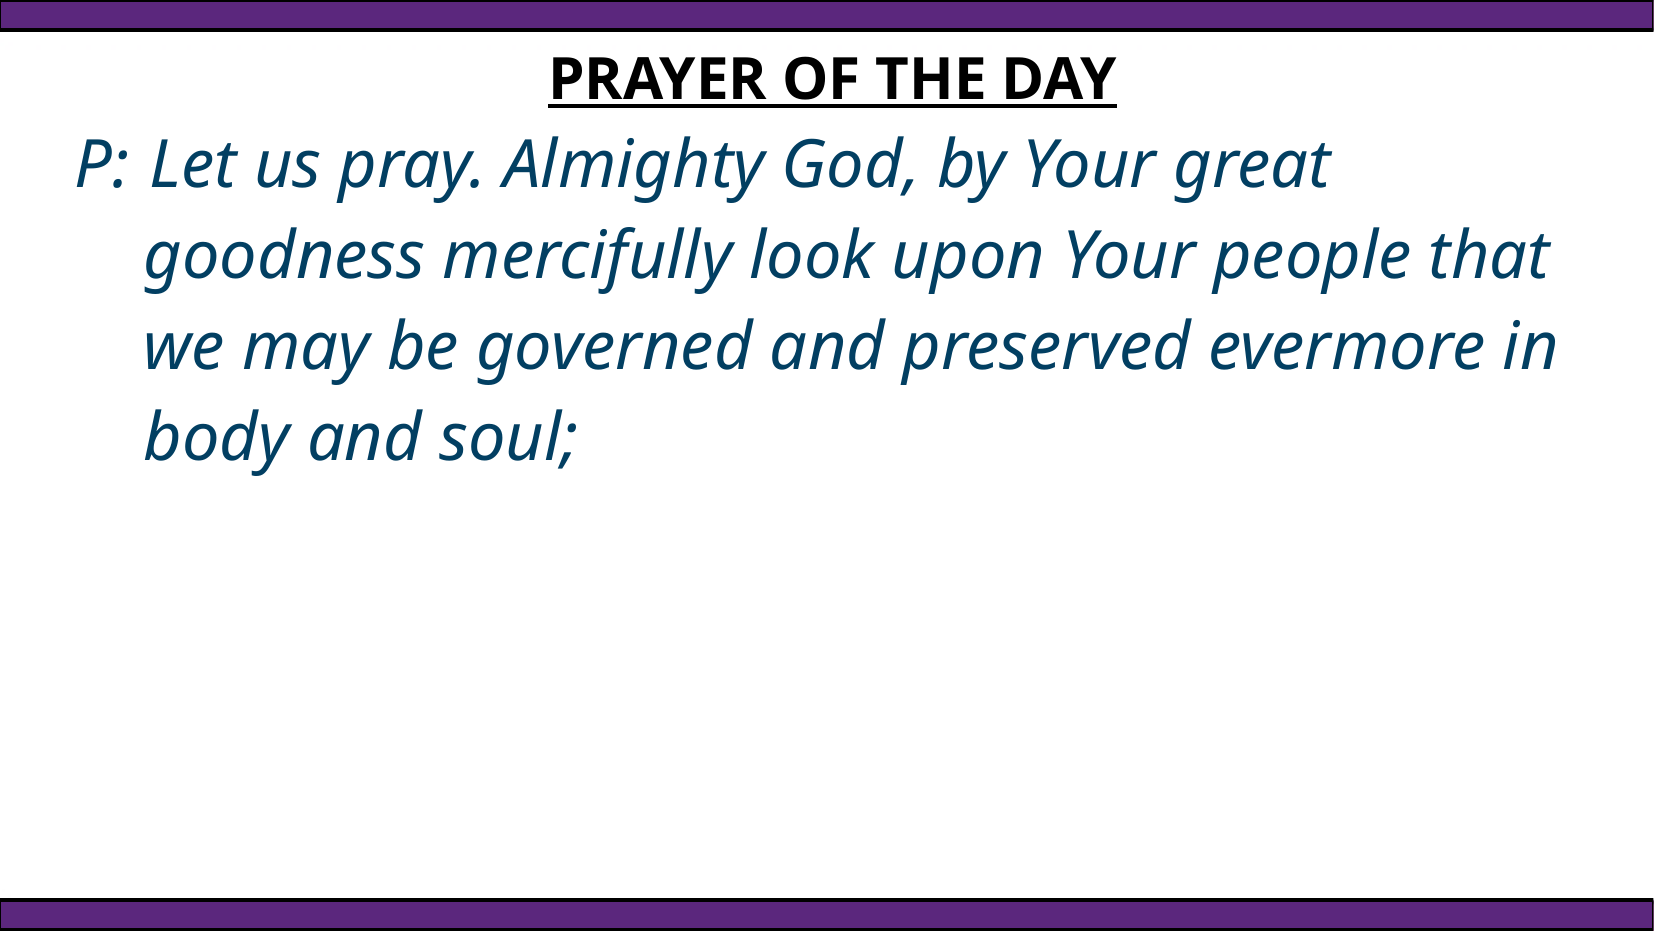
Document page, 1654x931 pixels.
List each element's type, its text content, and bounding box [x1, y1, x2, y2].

text_box [0, 900, 1654, 931]
text_box [105, 255, 1531, 348]
picture [0, 31, 1654, 900]
text_box [0, 0, 1654, 31]
text_box PRAYER OF THE DAY P: Let us pray. Almighty God, by Your great goodness mercifully look upon Your people that we may be governed and preserved evermore in body and soul; [60, 30, 1606, 481]
